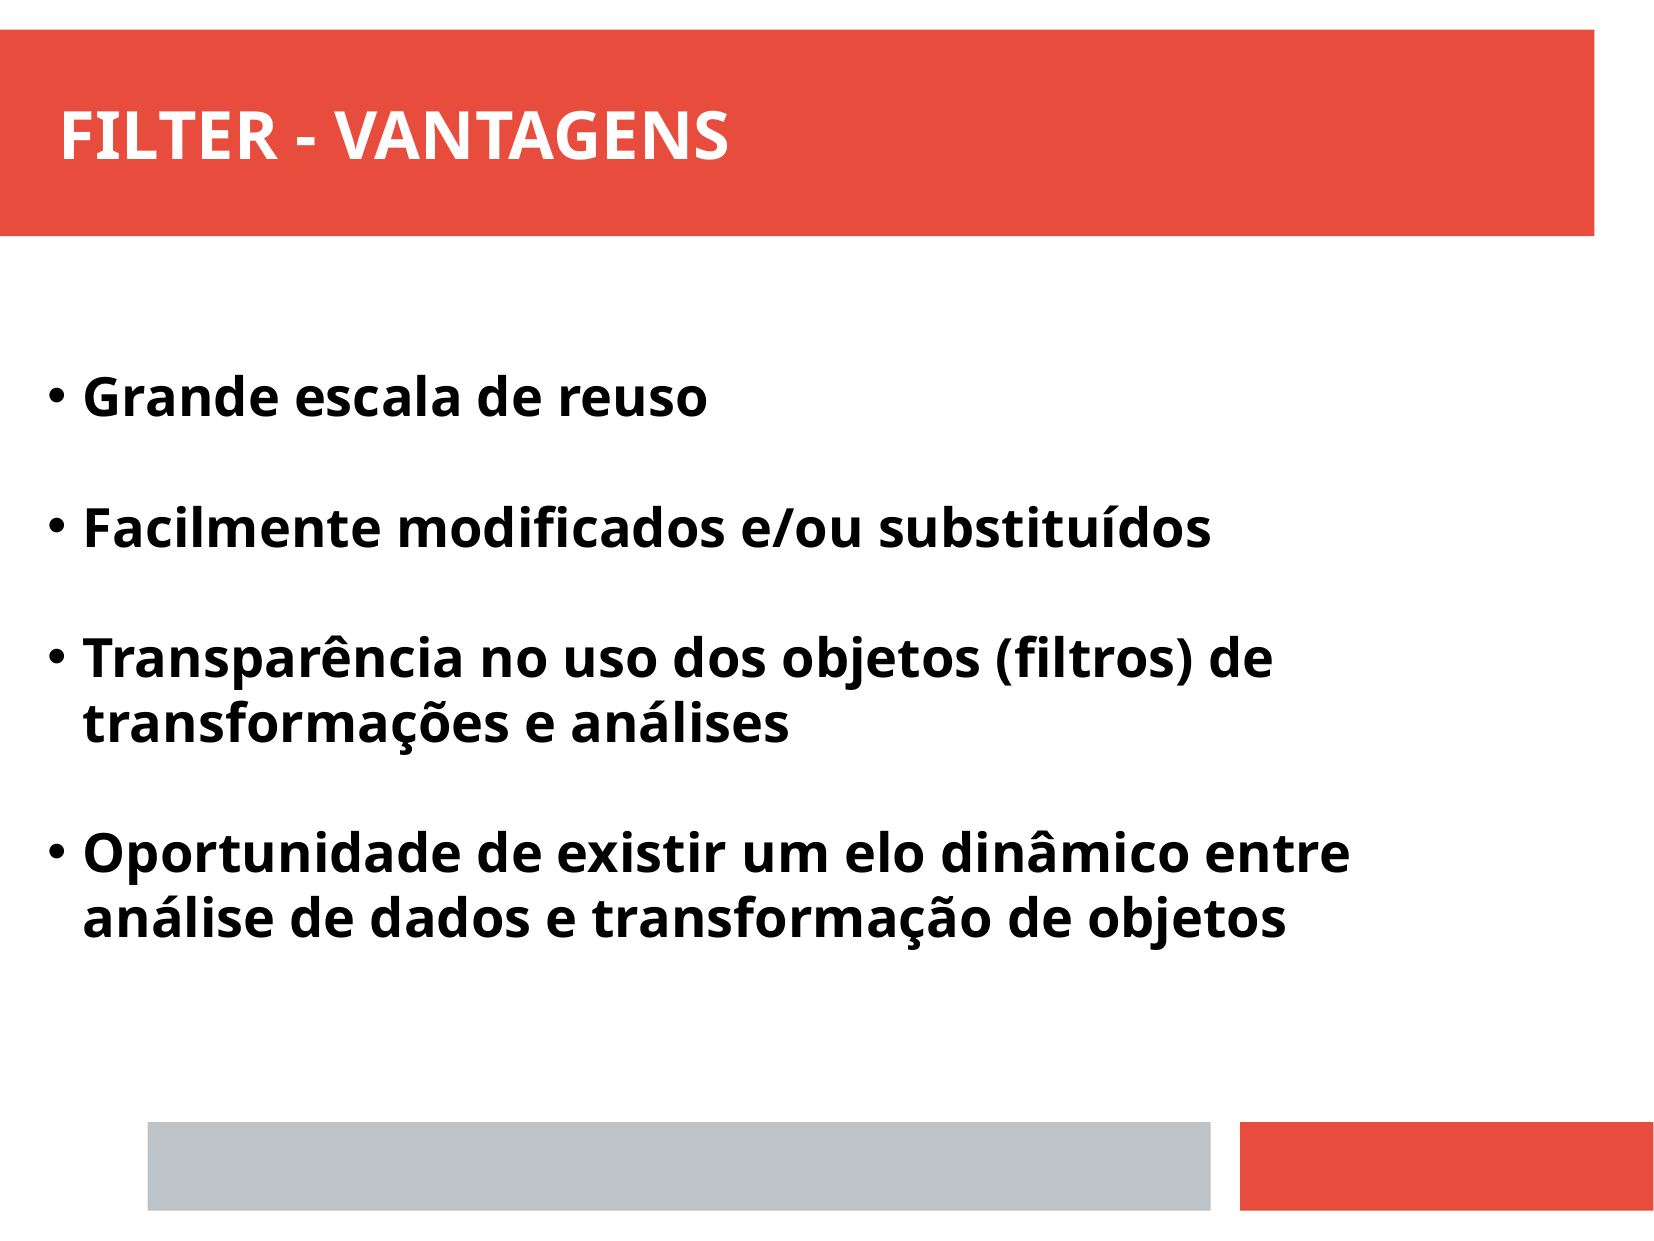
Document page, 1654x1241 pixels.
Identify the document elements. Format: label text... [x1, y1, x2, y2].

subtitle Grande escala de reuso Facilmente modificados e/ou substituídos Transparência no uso dos objetos (filtros) de transformações e análises Oportunidade de existir um elo dinâmico entre análise de dados e transformação de objetos [47, 271, 1554, 1040]
title FILTER - VANTAGENS [59, 59, 1595, 207]
